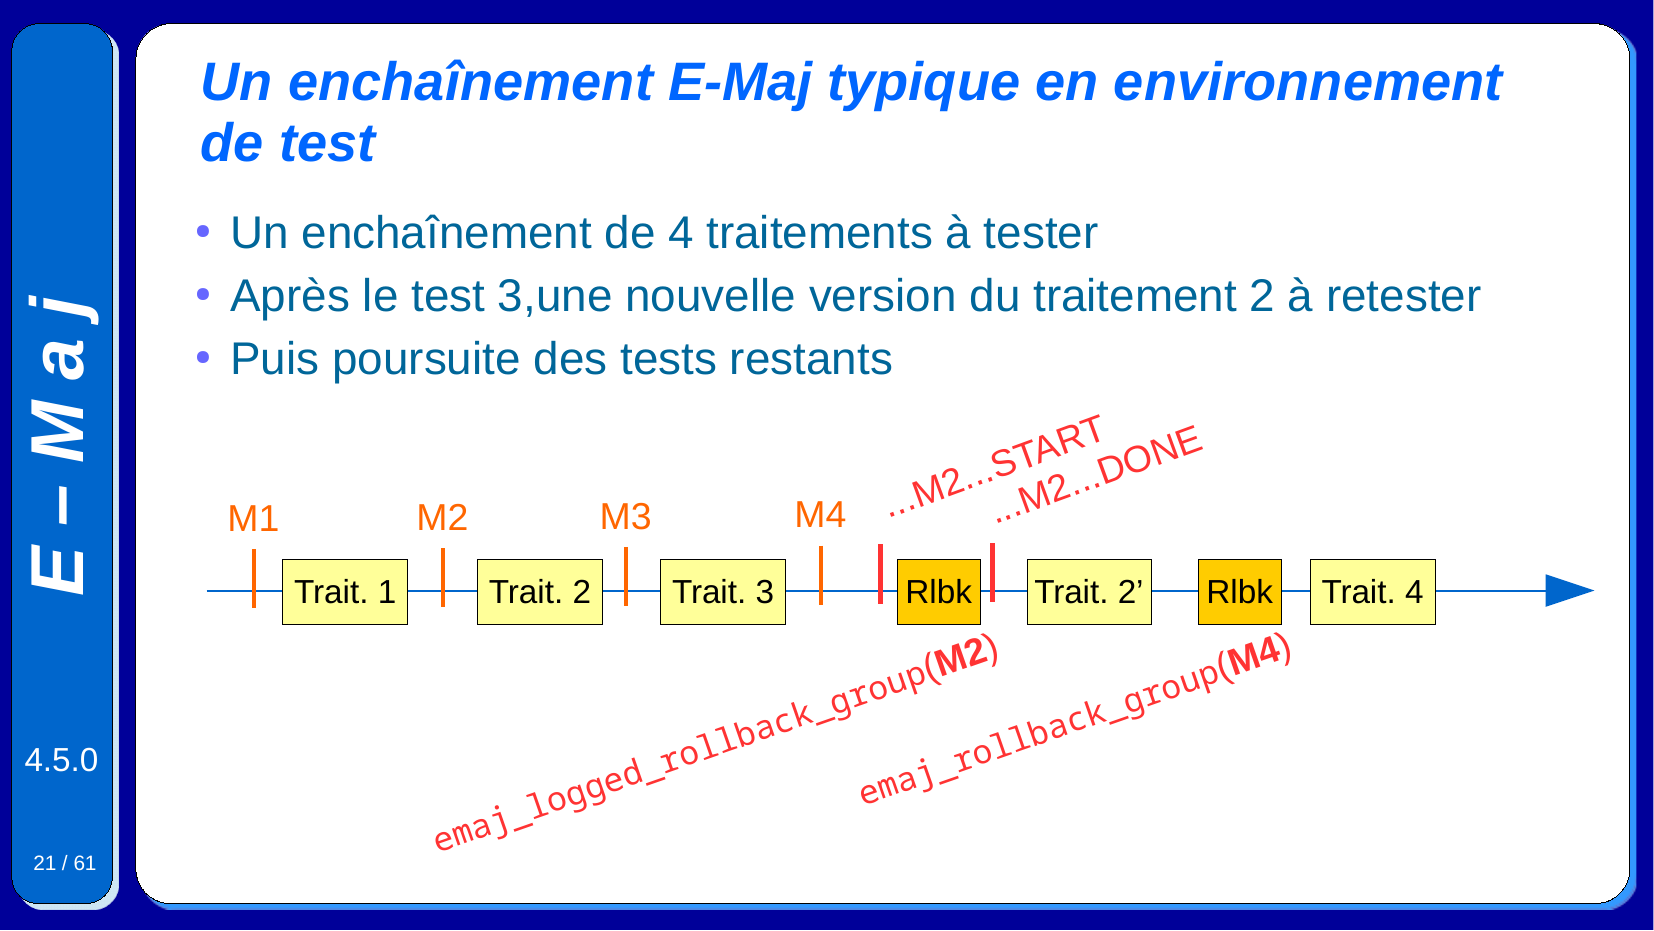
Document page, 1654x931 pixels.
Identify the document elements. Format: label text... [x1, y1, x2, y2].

text_box M1 [212, 490, 295, 547]
text_box Trait. 2 [477, 559, 603, 625]
text_box Trait. 1 [282, 559, 408, 625]
text_box emaj_logged_rollback_group(M2) [409, 610, 1025, 884]
text_box Trait. 4 [1310, 559, 1436, 625]
text_box Trait. 2’ [1027, 559, 1152, 625]
text_box M2 [401, 488, 484, 546]
text_box M4 [779, 486, 862, 544]
list Un enchaînement de 4 traitements à tester Après le test 3,une nouvelle version du traitement 2 à retester Puis poursuite des tests restants [177, 206, 1587, 385]
text_box Rlbk [897, 559, 981, 625]
text_box ...M2...DONE [967, 404, 1225, 545]
text_box Trait. 3 [660, 559, 786, 625]
text_box Rlbk [1198, 559, 1282, 625]
text_box M3 [584, 487, 667, 545]
text_box emaj_rollback_group(M4) [834, 609, 1318, 837]
text_box ...M2...START [860, 394, 1123, 539]
title Un enchaînement E-Maj typique en environnement de test [200, 34, 1575, 191]
